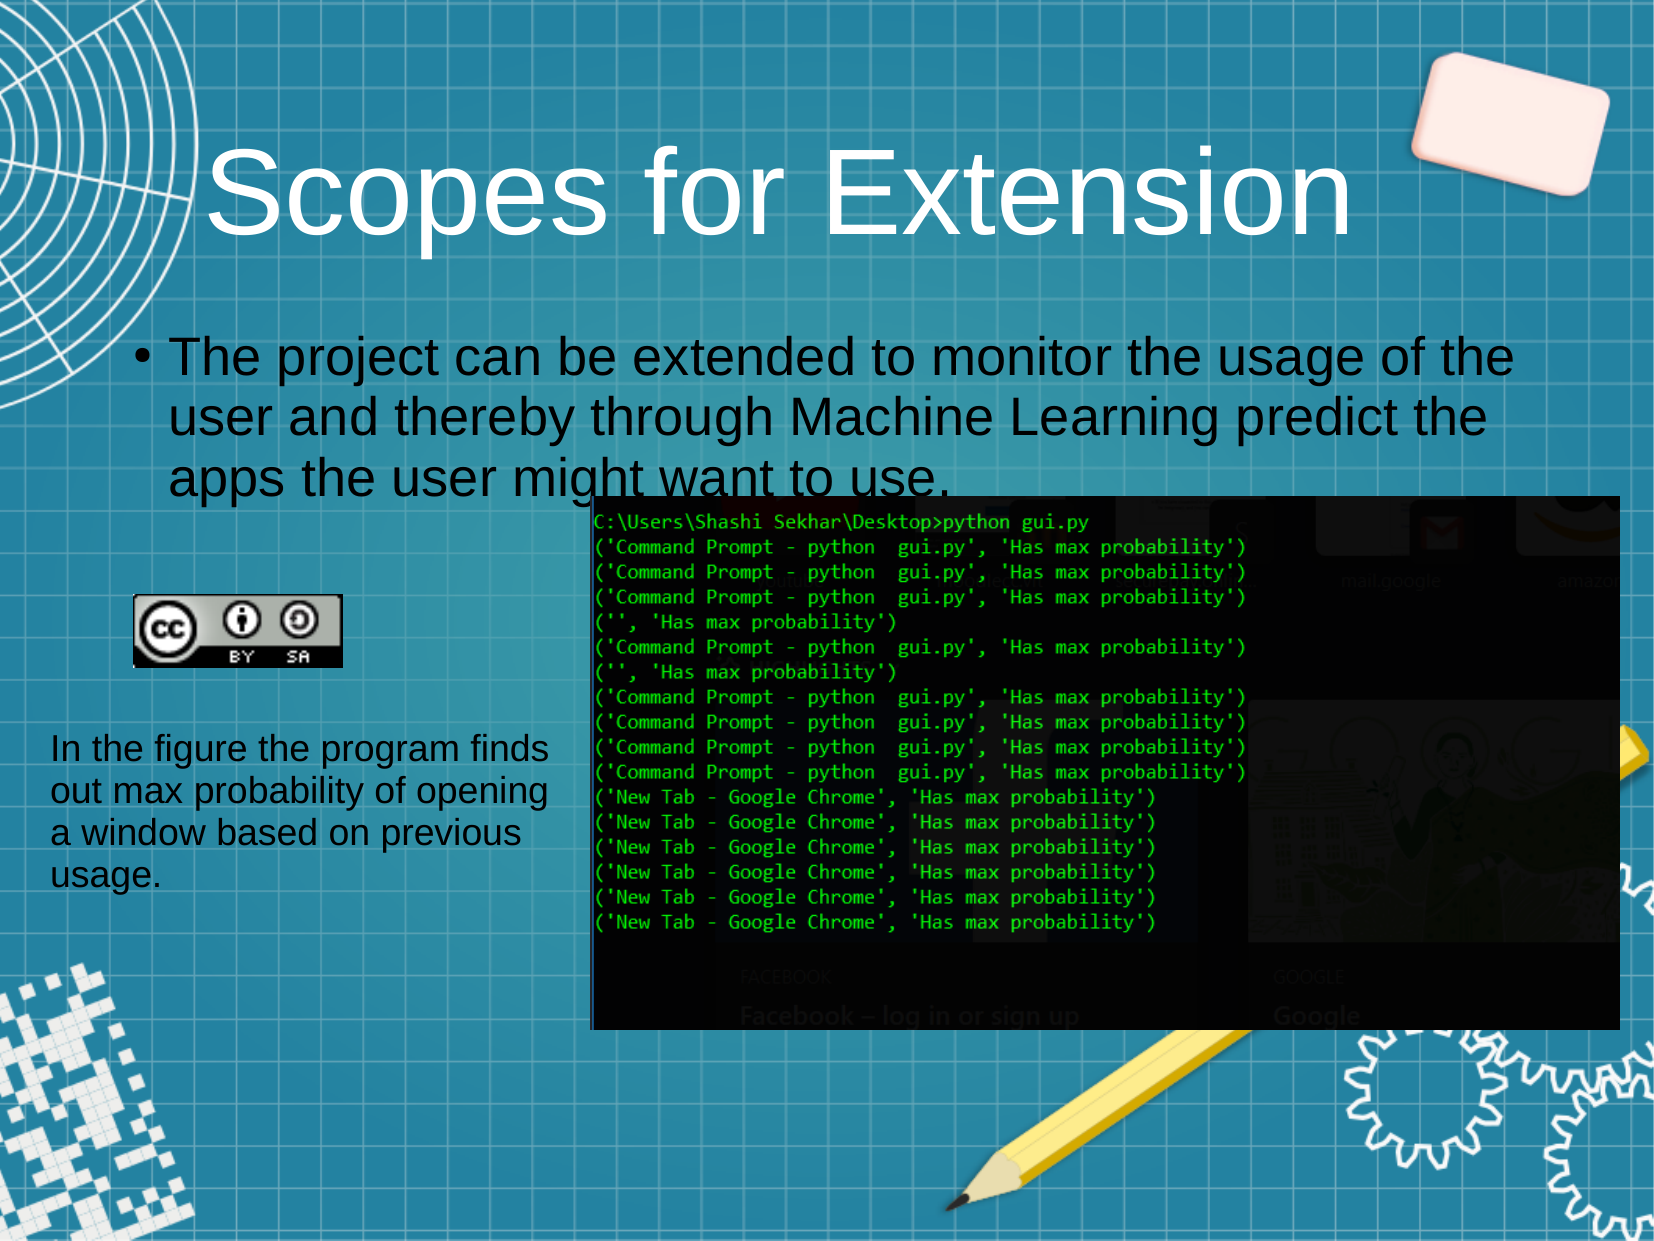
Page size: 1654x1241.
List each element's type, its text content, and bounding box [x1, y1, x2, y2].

title Scopes for Extension [189, 88, 1371, 296]
text_box In the figure the program finds out max probability of opening a window based on previous usage. [35, 720, 567, 877]
picture [0, 0, 1654, 1241]
text_box The project can be extended to monitor the usage of the user and thereby through Machine Learning predict the apps the user might want to use. [118, 318, 1536, 1052]
